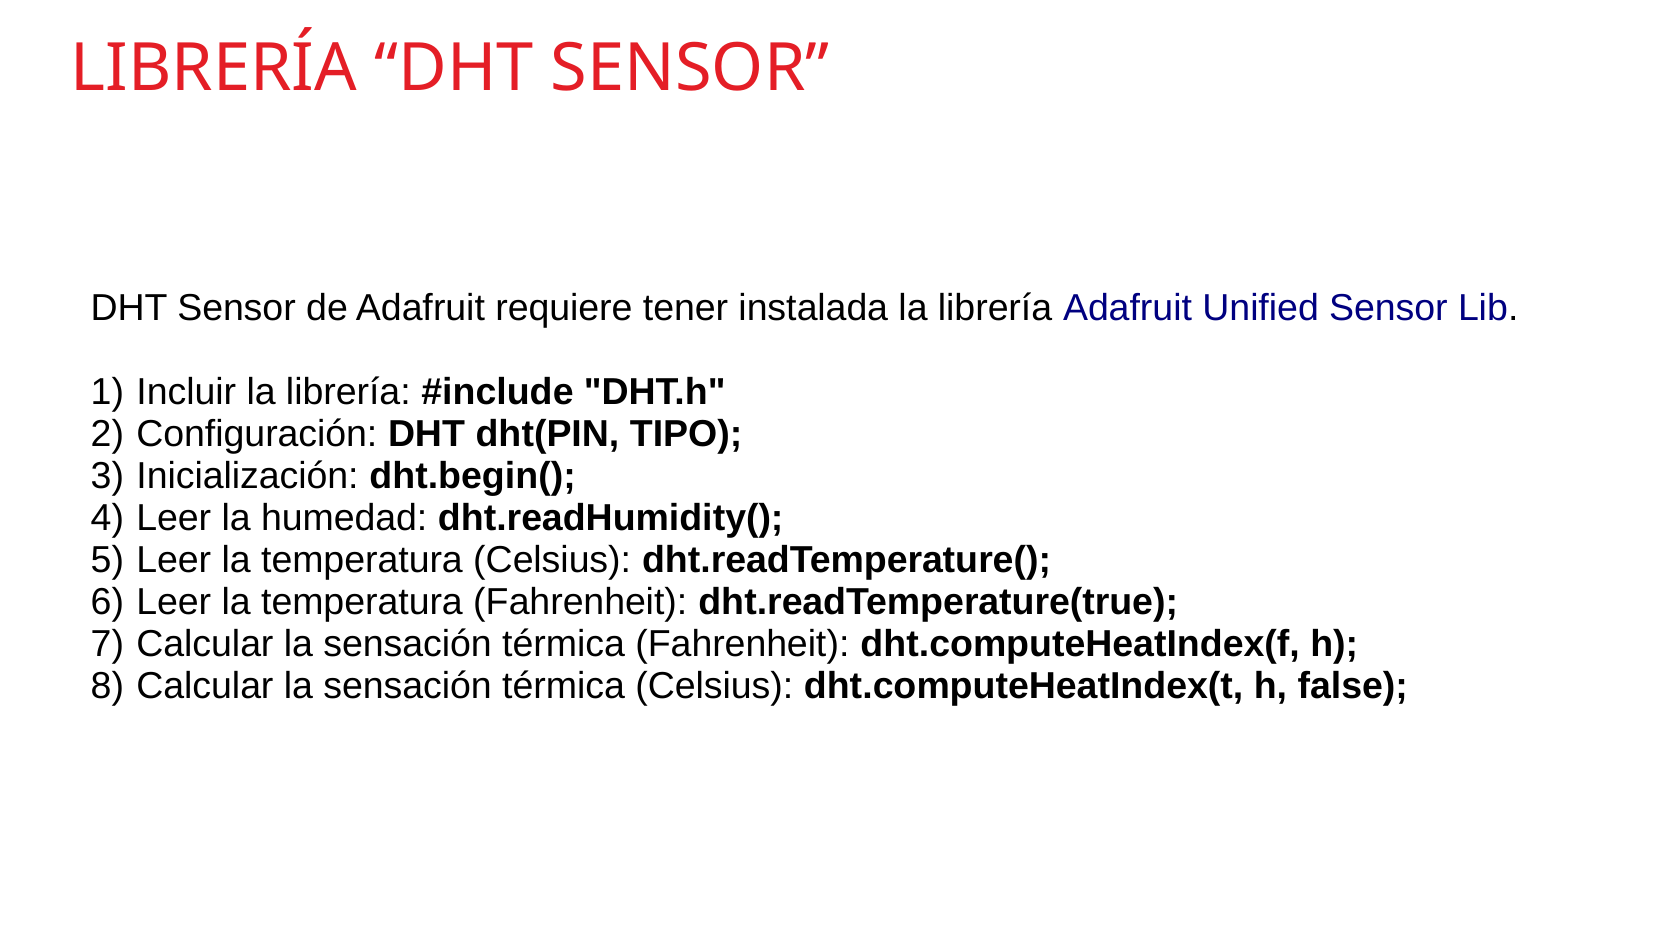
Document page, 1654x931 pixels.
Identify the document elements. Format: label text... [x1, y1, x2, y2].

title LIBRERÍA “DHT SENSOR” [70, 11, 1347, 118]
text_box DHT Sensor de Adafruit requiere tener instalada la librería Adafruit Unified Sensor Lib. Incluir la librería: #include "DHT.h" Configuración: DHT dht(PIN, TIPO); Inicialización: dht.begin(); Leer la humedad: dht.readHumidity(); Leer la temperatura (Celsius): dht.readTemperature(); Leer la temperatura (Fahrenheit): dht.readTemperature(true); Calcular la sensación térmica (Fahrenheit): dht.computeHeatIndex(f, h); Calcular la sensación térmica (Celsius): dht.computeHeatIndex(t, h, false); [75, 279, 1578, 714]
